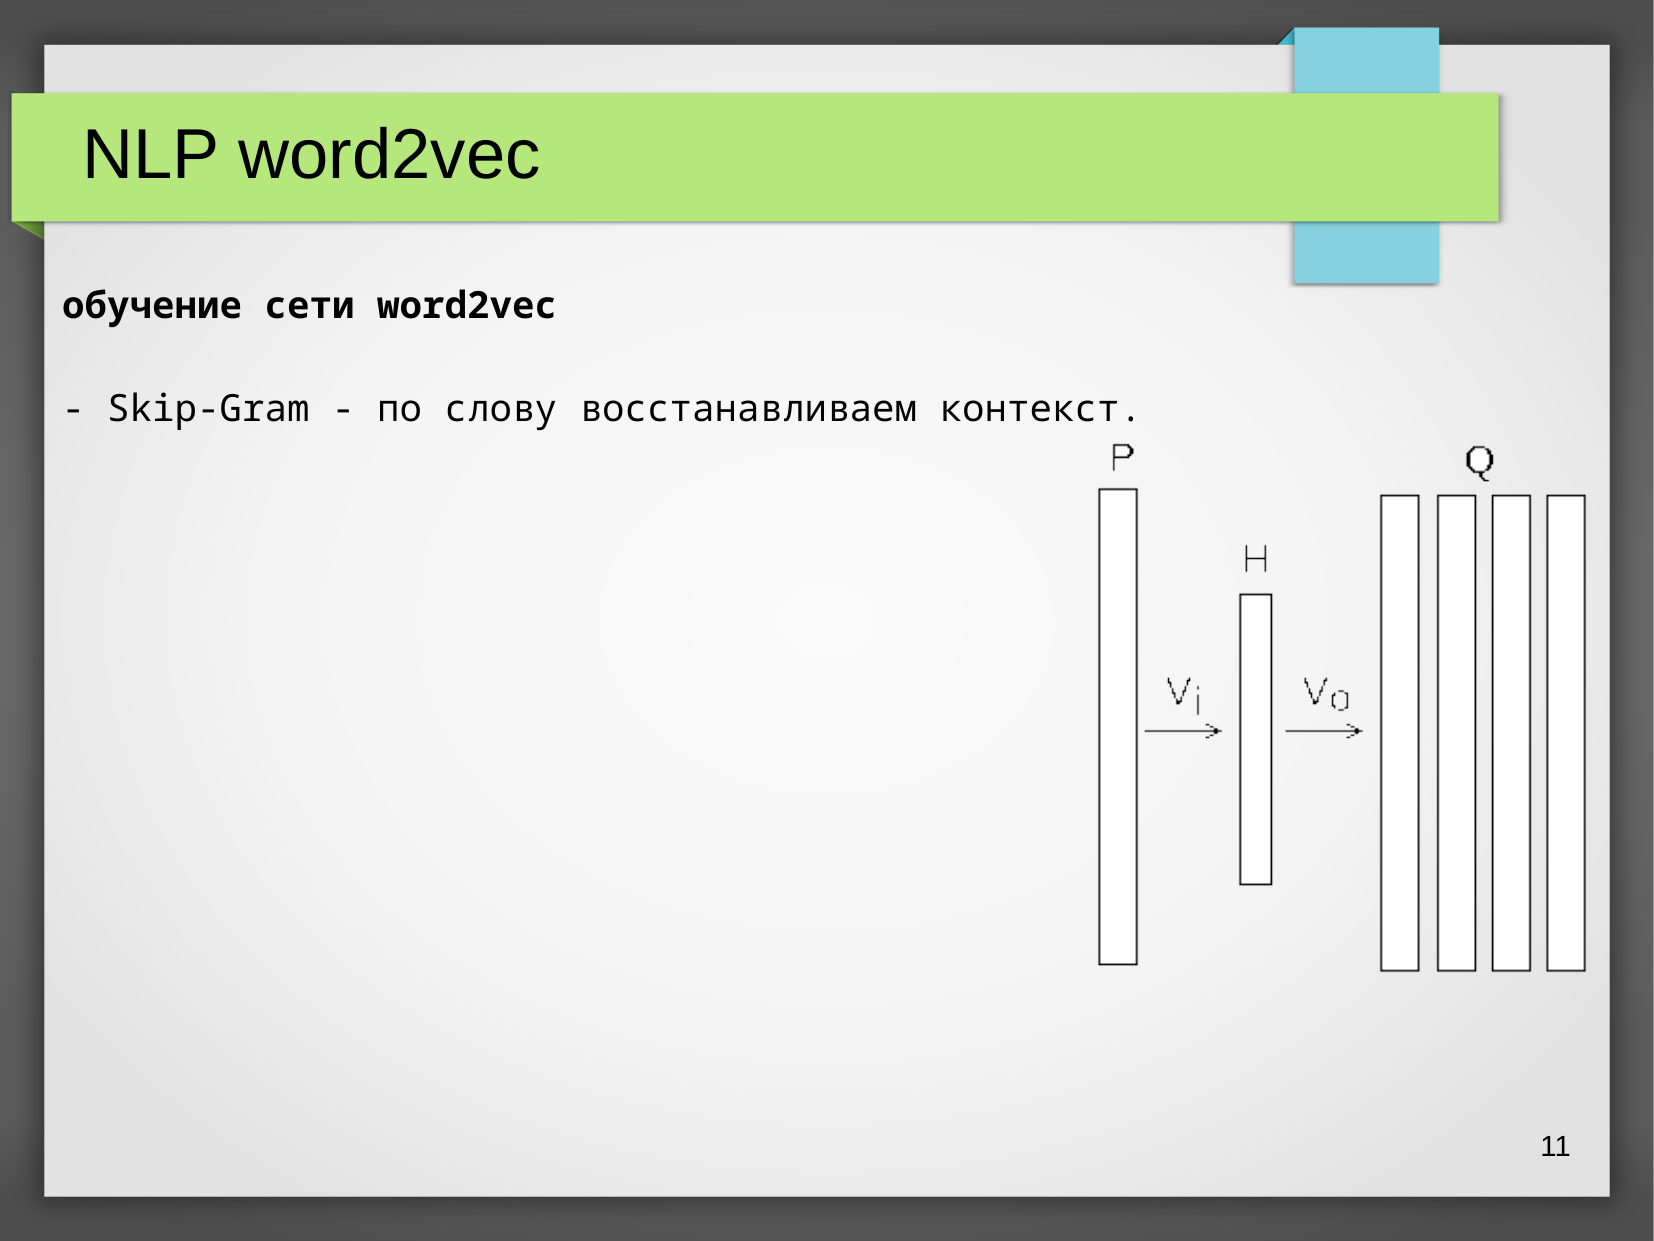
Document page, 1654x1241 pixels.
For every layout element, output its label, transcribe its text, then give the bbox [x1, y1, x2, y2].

picture [0, 0, 1654, 1241]
title NLP word2vec [82, 118, 1406, 189]
text_box обучение сети word2vec - Skip-Gram - по слову восстанавливаем контекст. [47, 271, 1607, 426]
